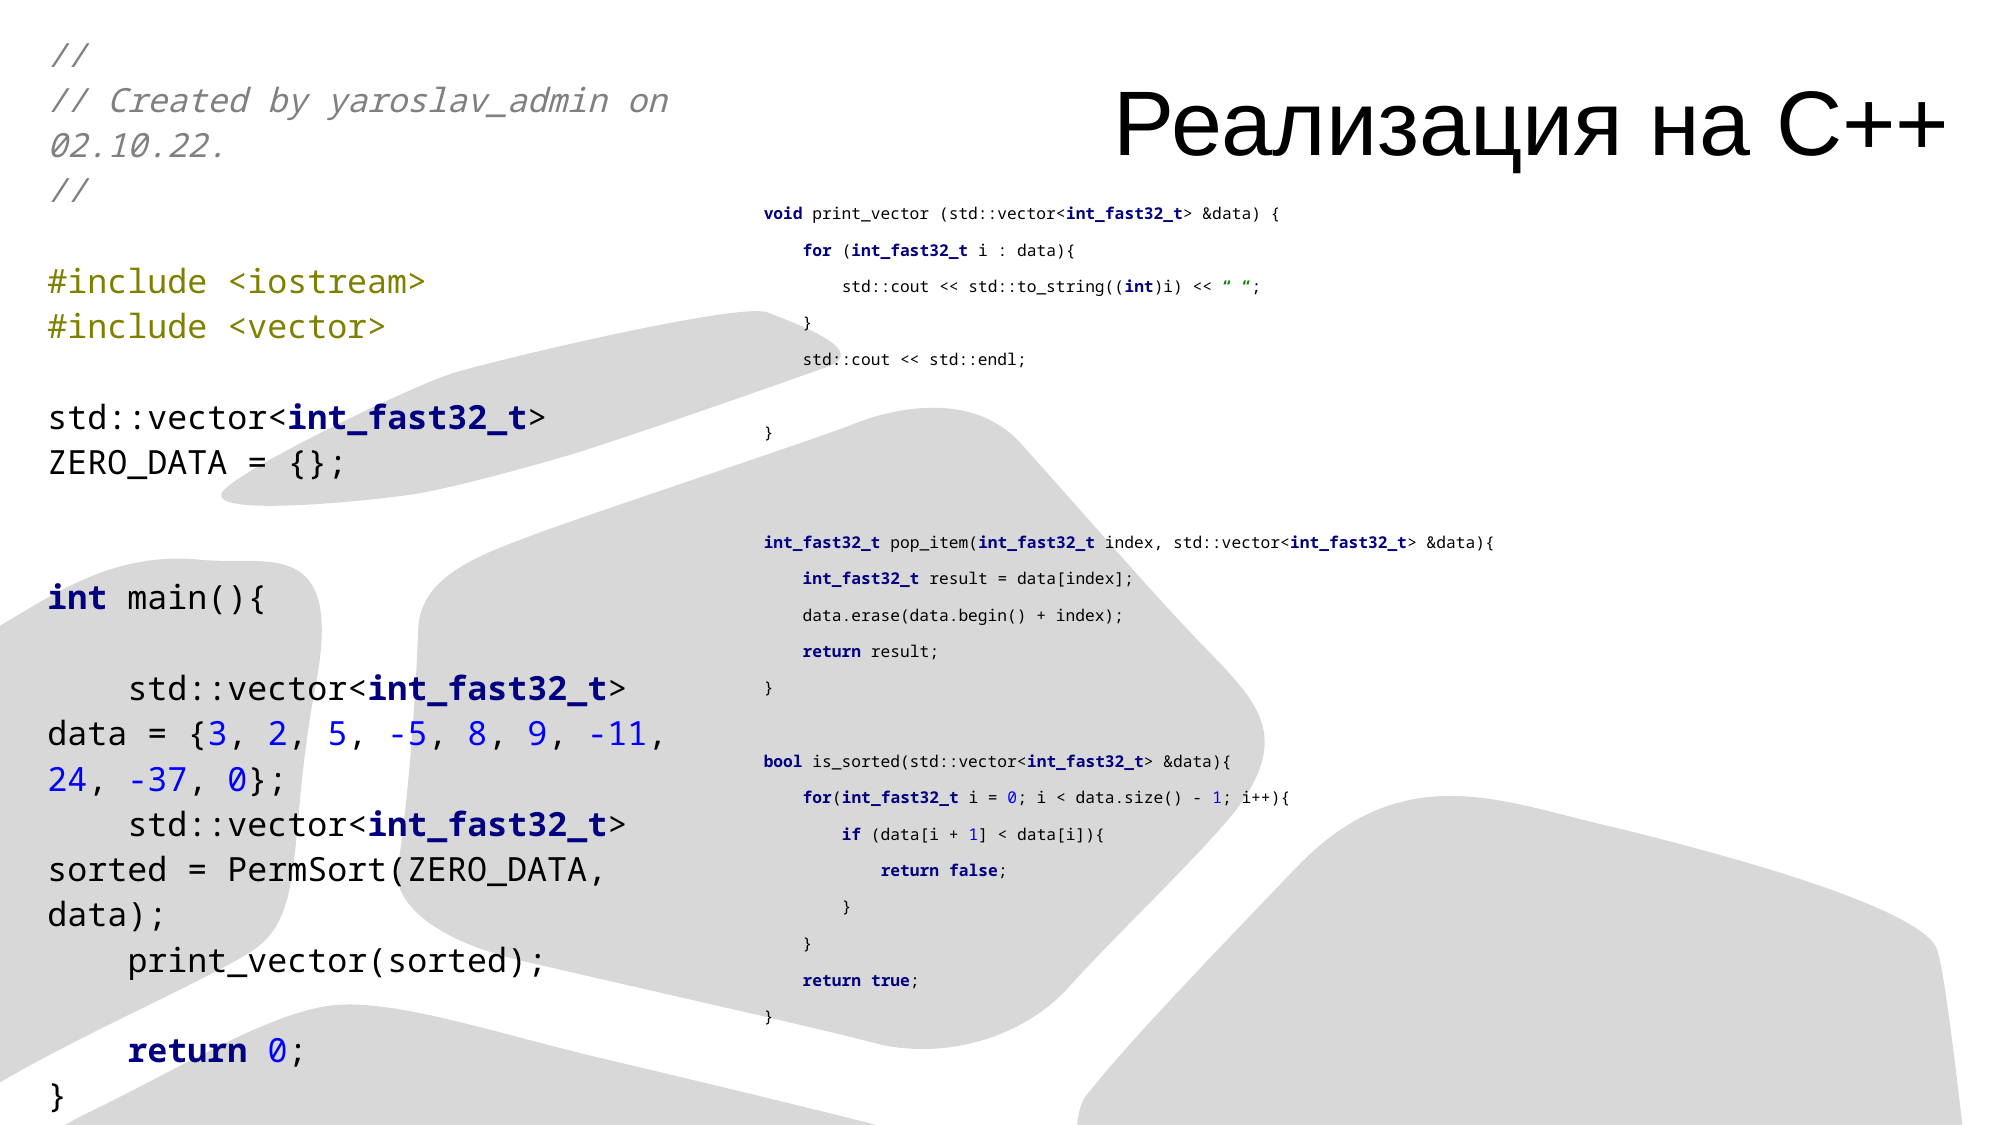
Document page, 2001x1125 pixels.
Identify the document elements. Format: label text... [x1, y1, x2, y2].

text_box // // Created by yaroslav_admin on 02.10.22. // #include <iostream> #include <vector> std::vector<int_fast32_t> ZERO_DATA = {}; int main(){ std::vector<int_fast32_t> data = {3, 2, 5, -5, 8, 9, -11, 24, -37, 0}; std::vector<int_fast32_t> sorted = PermSort(ZERO_DATA, data); print_vector(sorted); return 0; } [32, 24, 739, 1125]
list void print_vector (std::vector<int_fast32_t> &data) { for (int_fast32_t i : data){ std::cout << std::to_string((int)i) << “ “; } std::cout << std::endl; } int_fast32_t pop_item(int_fast32_t index, std::vector<int_fast32_t> &data){ int_fast32_t result = data[index]; data.erase(data.begin() + index); return result; } bool is_sorted(std::vector<int_fast32_t> &data){ for(int_fast32_t i = 0; i < data.size() - 1; i++){ if (data[i + 1] < data[i]){ return false; } } return true; } [748, 194, 1993, 1052]
title Реализация на C++ [1070, 29, 1994, 218]
